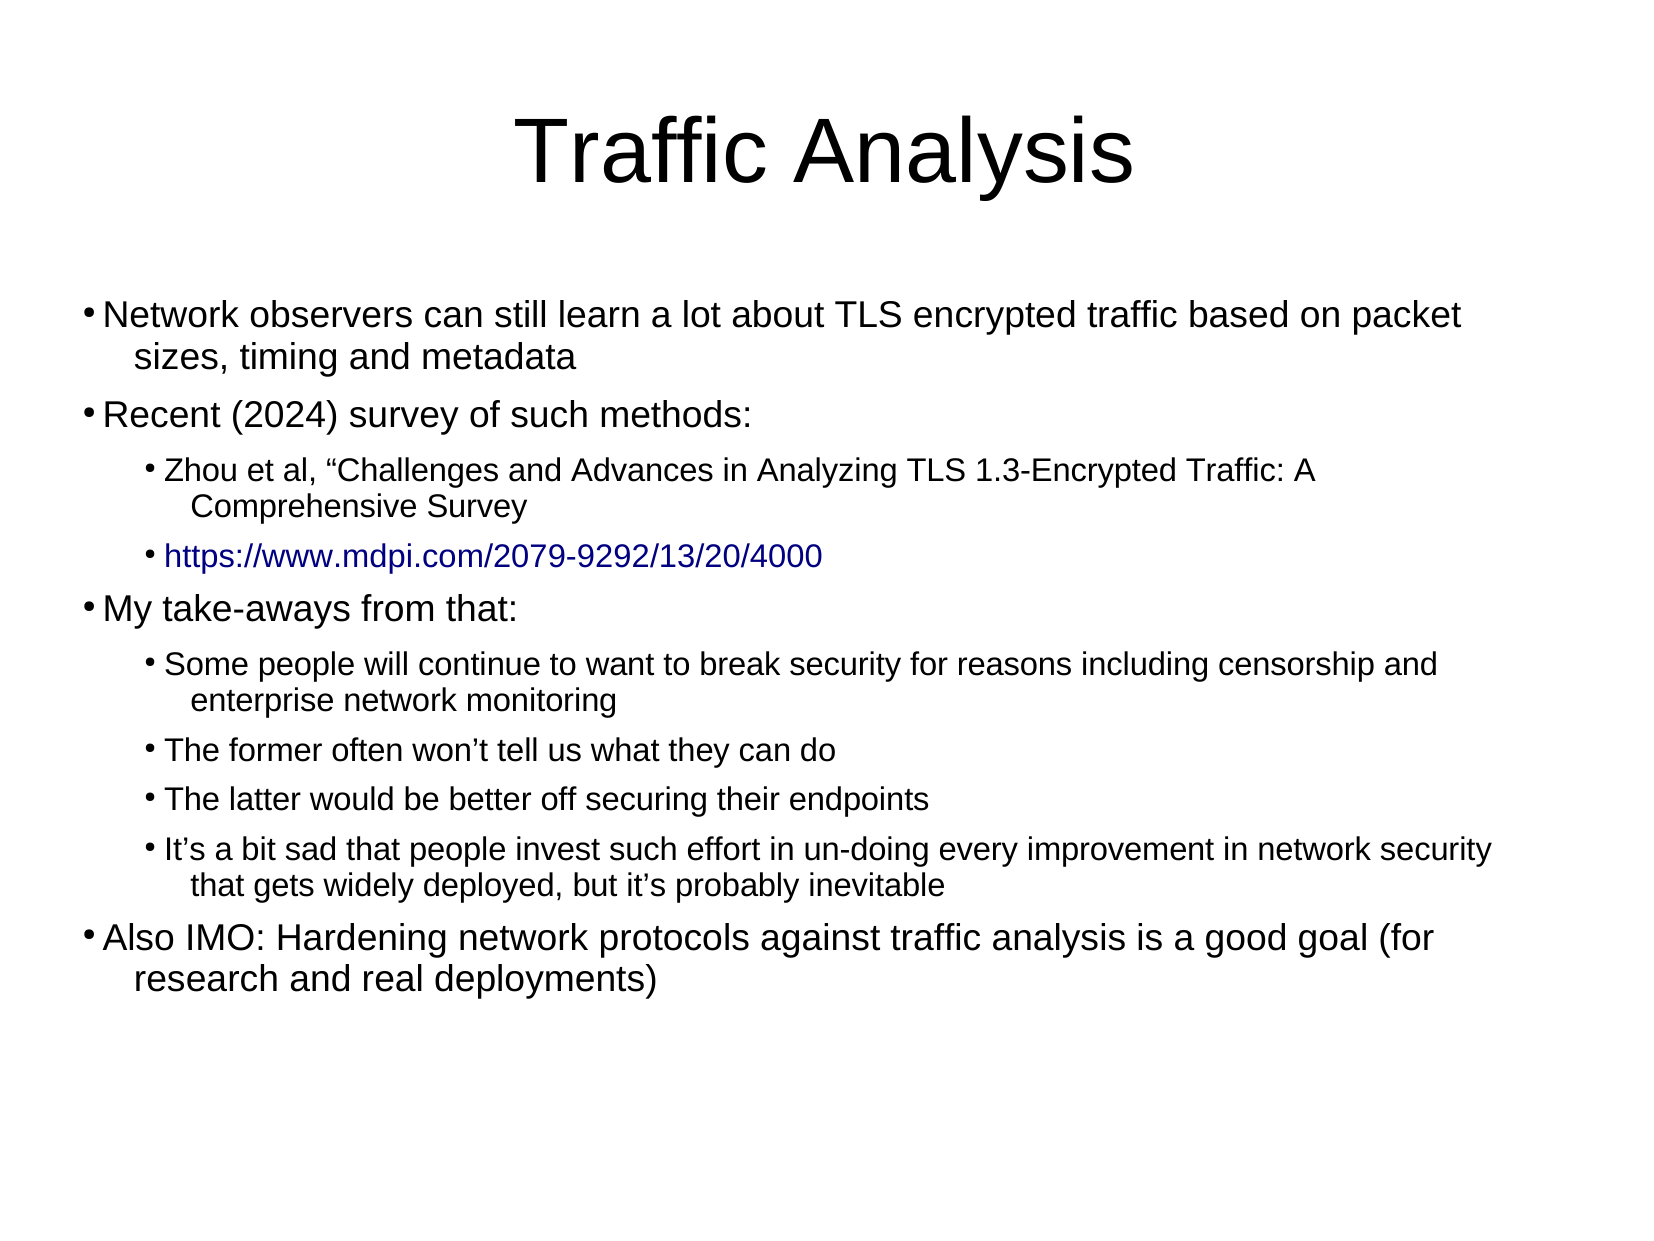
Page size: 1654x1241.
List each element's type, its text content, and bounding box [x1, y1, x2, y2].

title Traffic Analysis [82, 49, 1568, 254]
list Network observers can still learn a lot about TLS encrypted traffic based on packet sizes, timing and metadata Recent (2024) survey of such methods: Zhou et al, “Challenges and Advances in Analyzing TLS 1.3-Encrypted Traffic: A Comprehensive Survey https://www.mdpi.com/2079-9292/13/20/4000 My take-aways from that: Some people will continue to want to break security for reasons including censorship and enterprise network monitoring The former often won’t tell us what they can do The latter would be better off securing their endpoints It’s a bit sad that people invest such effort in un-doing every improvement in network security that gets widely deployed, but it’s probably inevitable Also IMO: Hardening network protocols against traffic analysis is a good goal (for research and real deployments) [82, 290, 1535, 1007]
